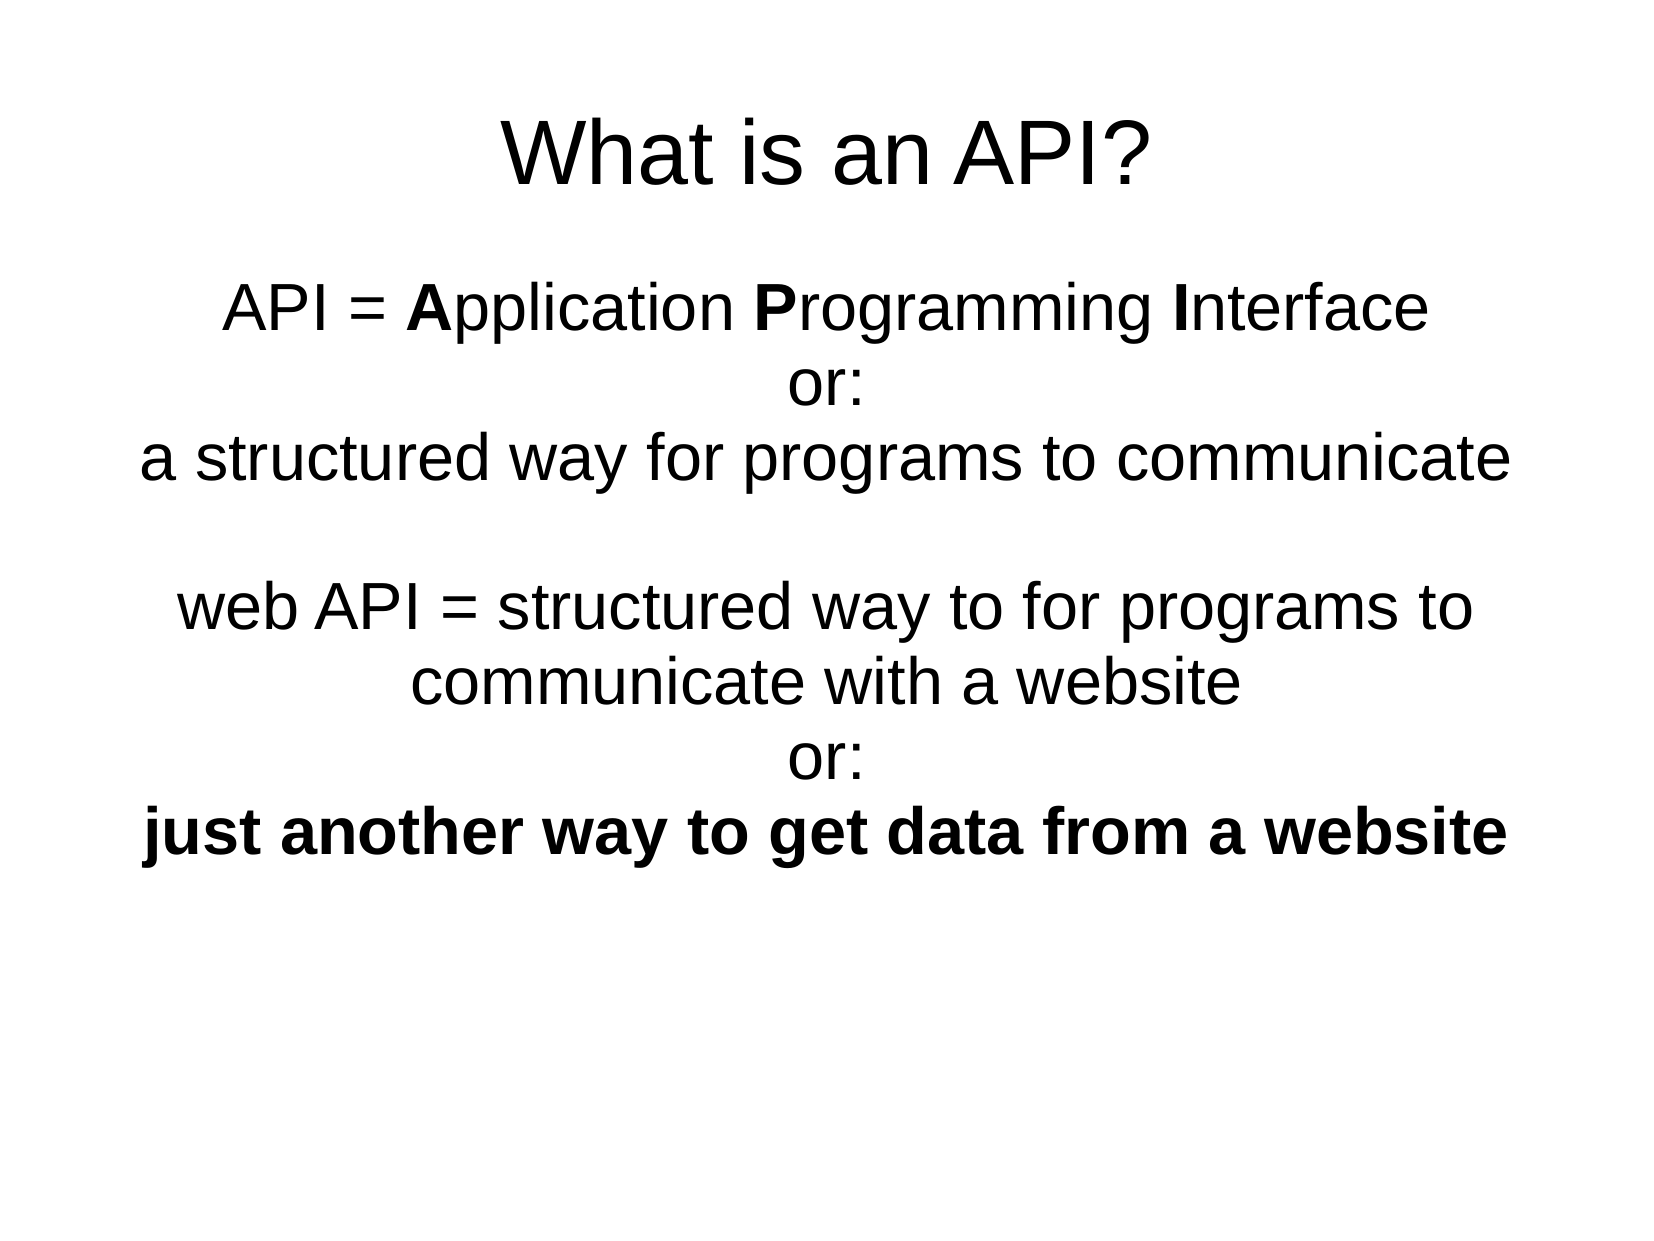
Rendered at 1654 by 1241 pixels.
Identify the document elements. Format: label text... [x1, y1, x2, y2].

title What is an API? [82, 49, 1571, 257]
subtitle API = Application Programming Interface or: a structured way for programs to communicate web API = structured way to for programs to communicate with a website or: just another way to get data from a website [82, 270, 1571, 990]
